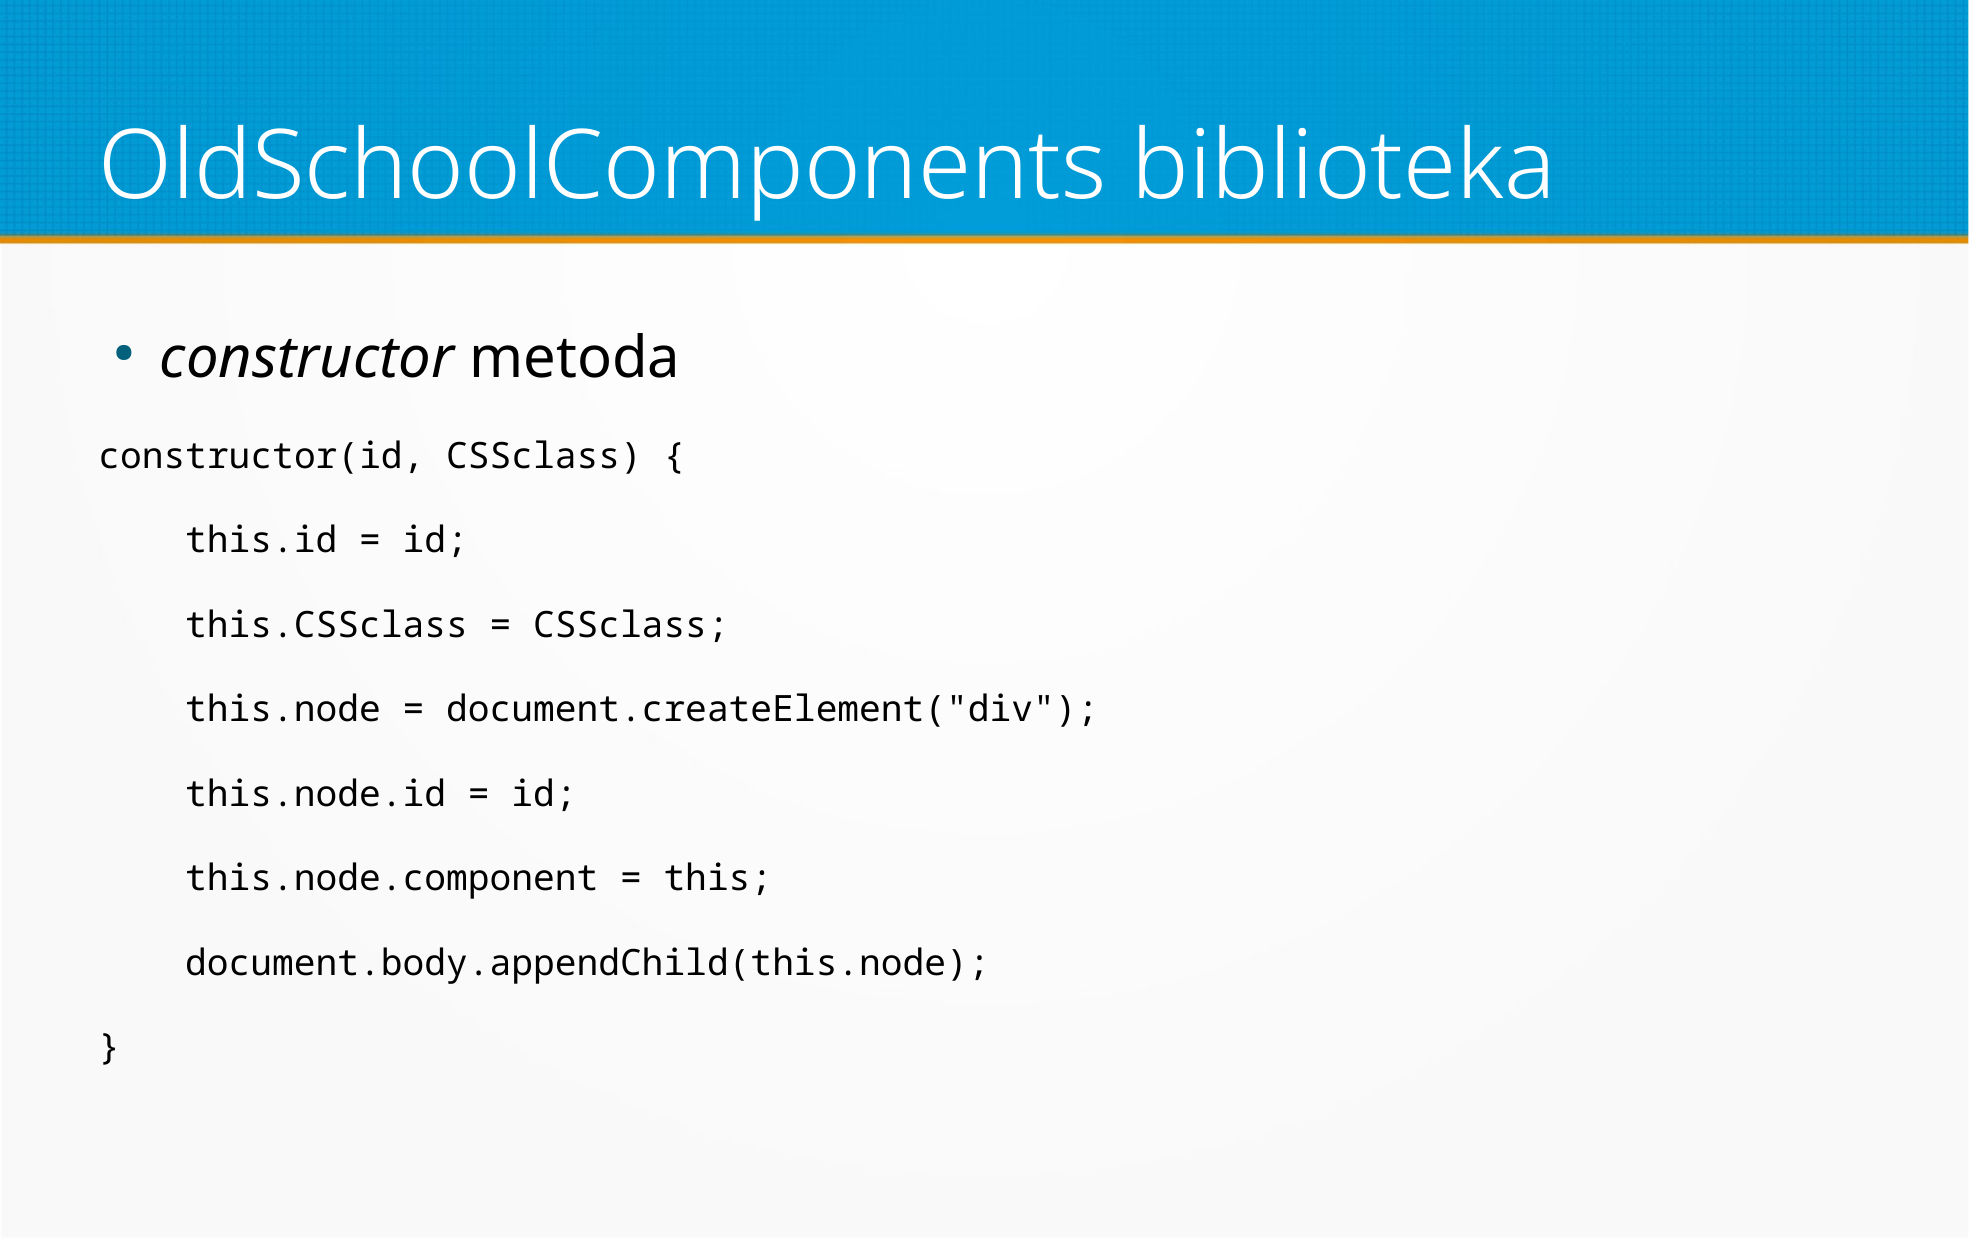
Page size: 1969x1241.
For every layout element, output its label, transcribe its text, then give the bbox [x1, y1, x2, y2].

picture [0, 233, 1969, 1241]
list constructor metoda constructor(id, CSSclass) { this.id = id; this.CSSclass = CSSclass; this.node = document.createElement("div"); this.node.id = id; this.node.component = this; document.body.appendChild(this.node); } [98, 315, 1861, 1081]
title OldSchoolComponents biblioteka [98, 19, 1870, 227]
